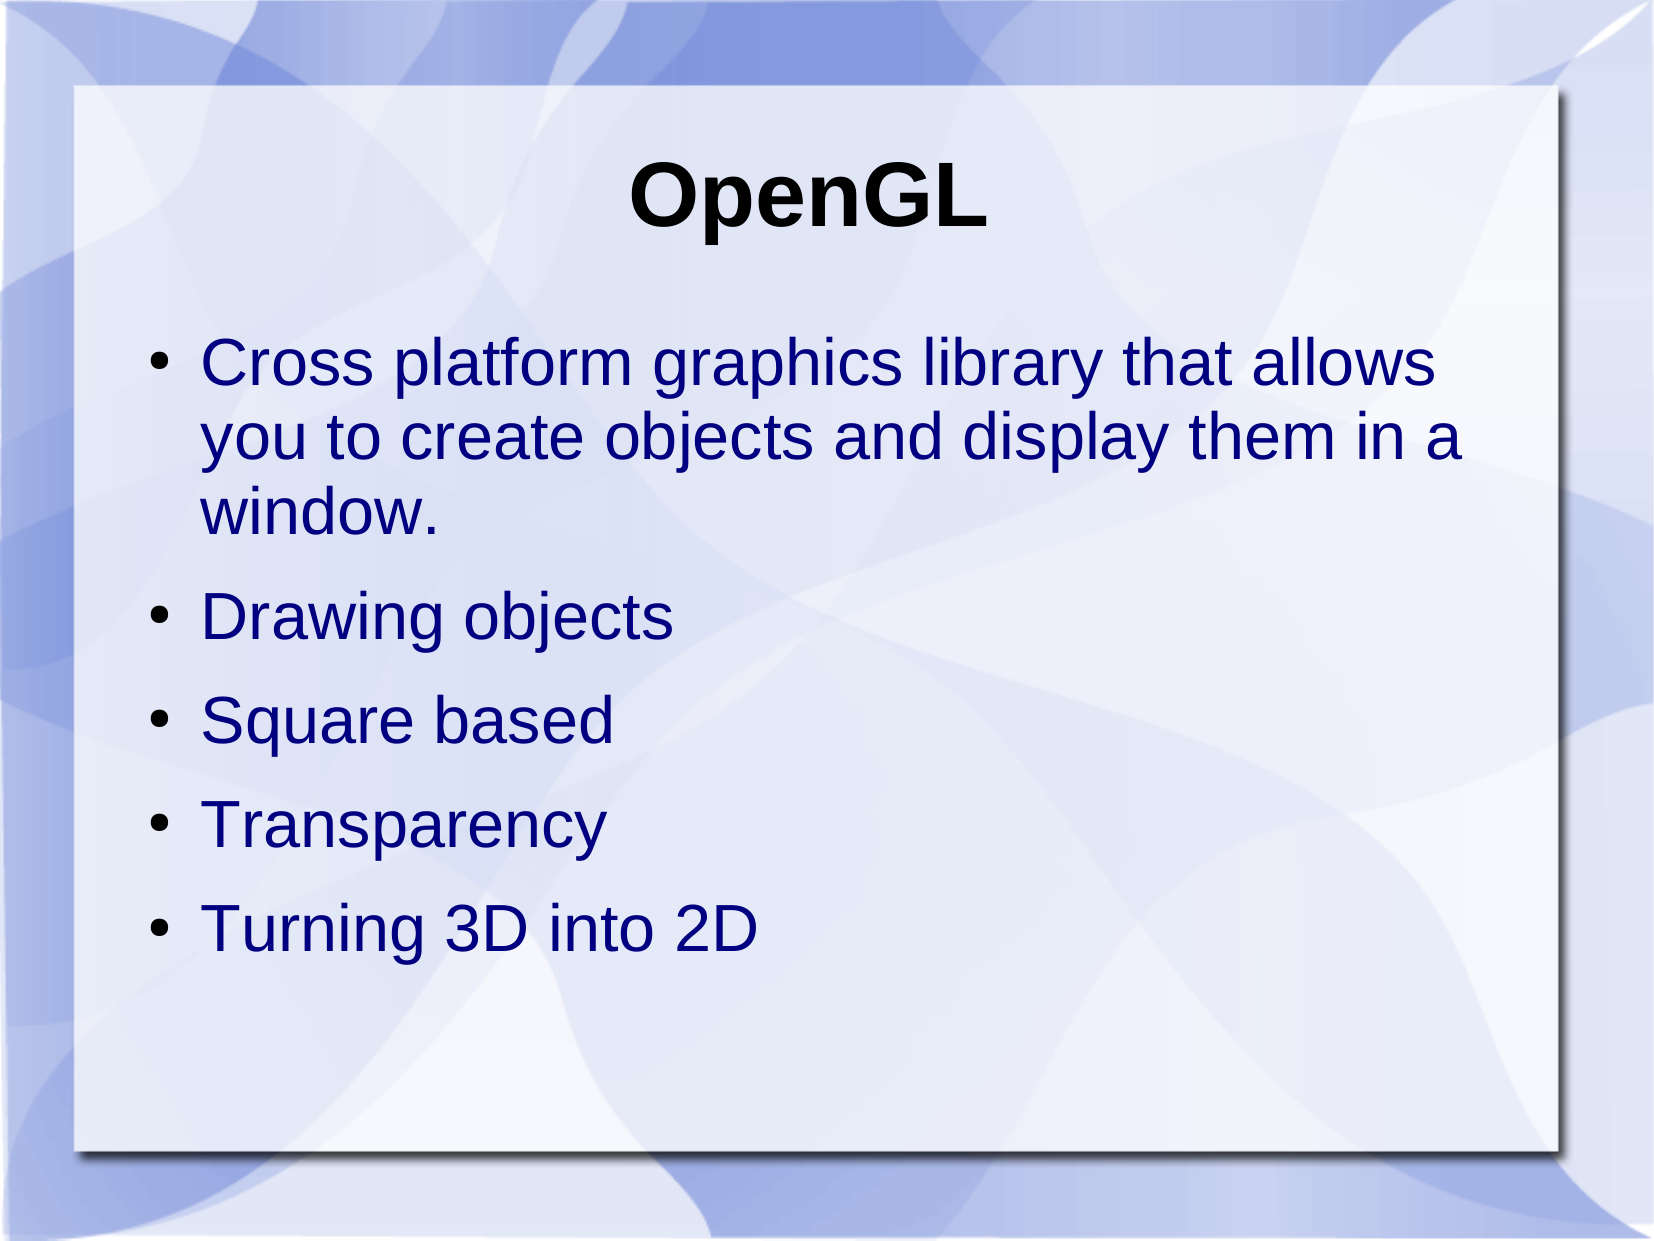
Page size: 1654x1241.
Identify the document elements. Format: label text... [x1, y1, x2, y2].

picture [0, 0, 1654, 1241]
title OpenGL [82, 90, 1536, 298]
list Cross platform graphics library that allows you to create objects and display them in a window. Drawing objects Square based Transparency Turning 3D into 2D [129, 324, 1489, 975]
